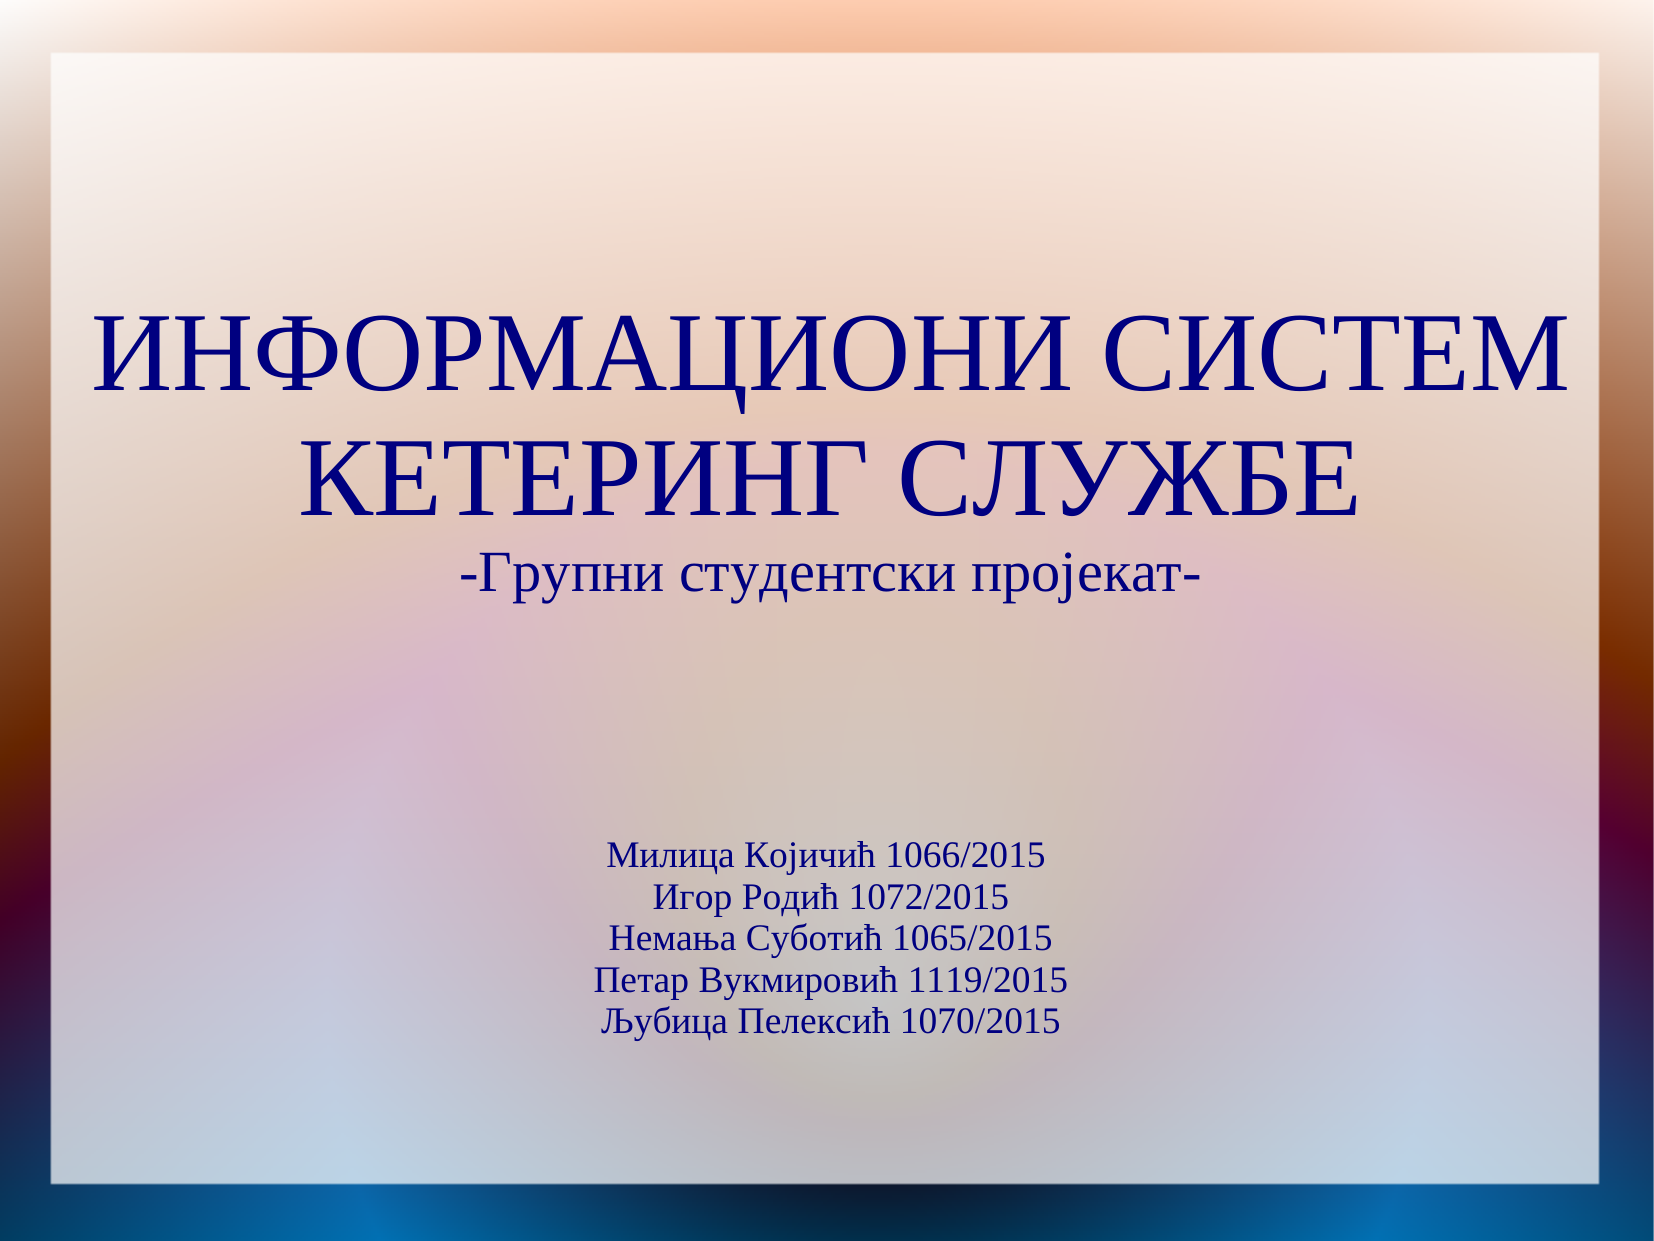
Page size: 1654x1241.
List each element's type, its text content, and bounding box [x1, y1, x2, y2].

subtitle ИНФОРМАЦИОНИ СИСТЕМ КЕТЕРИНГ СЛУЖБЕ -Групни студентски пројекат-​ Милица Којичић 1066/2015 Игор Родић 1072/2015 Немања Суботић 1065/2015 Петар Вукмировић 1119/2015 Љубица Пелексић 1070/2015 [86, 176, 1576, 1156]
picture [0, 0, 1654, 1241]
